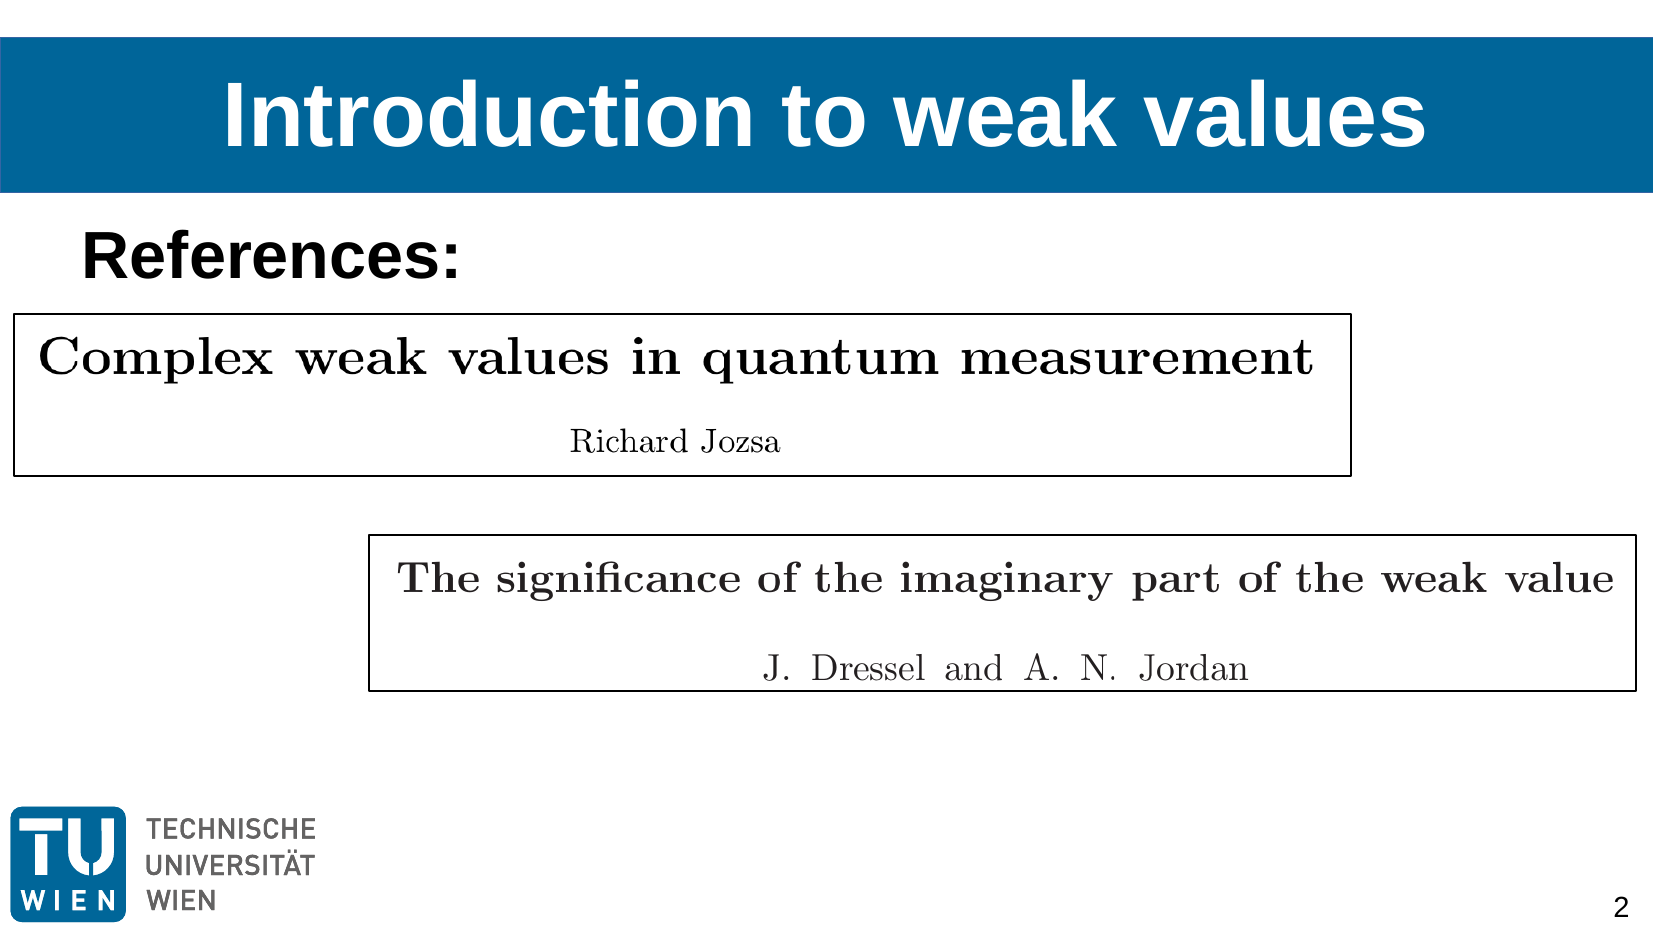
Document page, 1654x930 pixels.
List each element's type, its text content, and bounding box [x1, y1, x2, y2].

picture [15, 315, 81, 475]
list References: [81, 217, 1570, 757]
picture [1570, 536, 1636, 691]
title Introduction to weak values [0, 37, 1653, 193]
